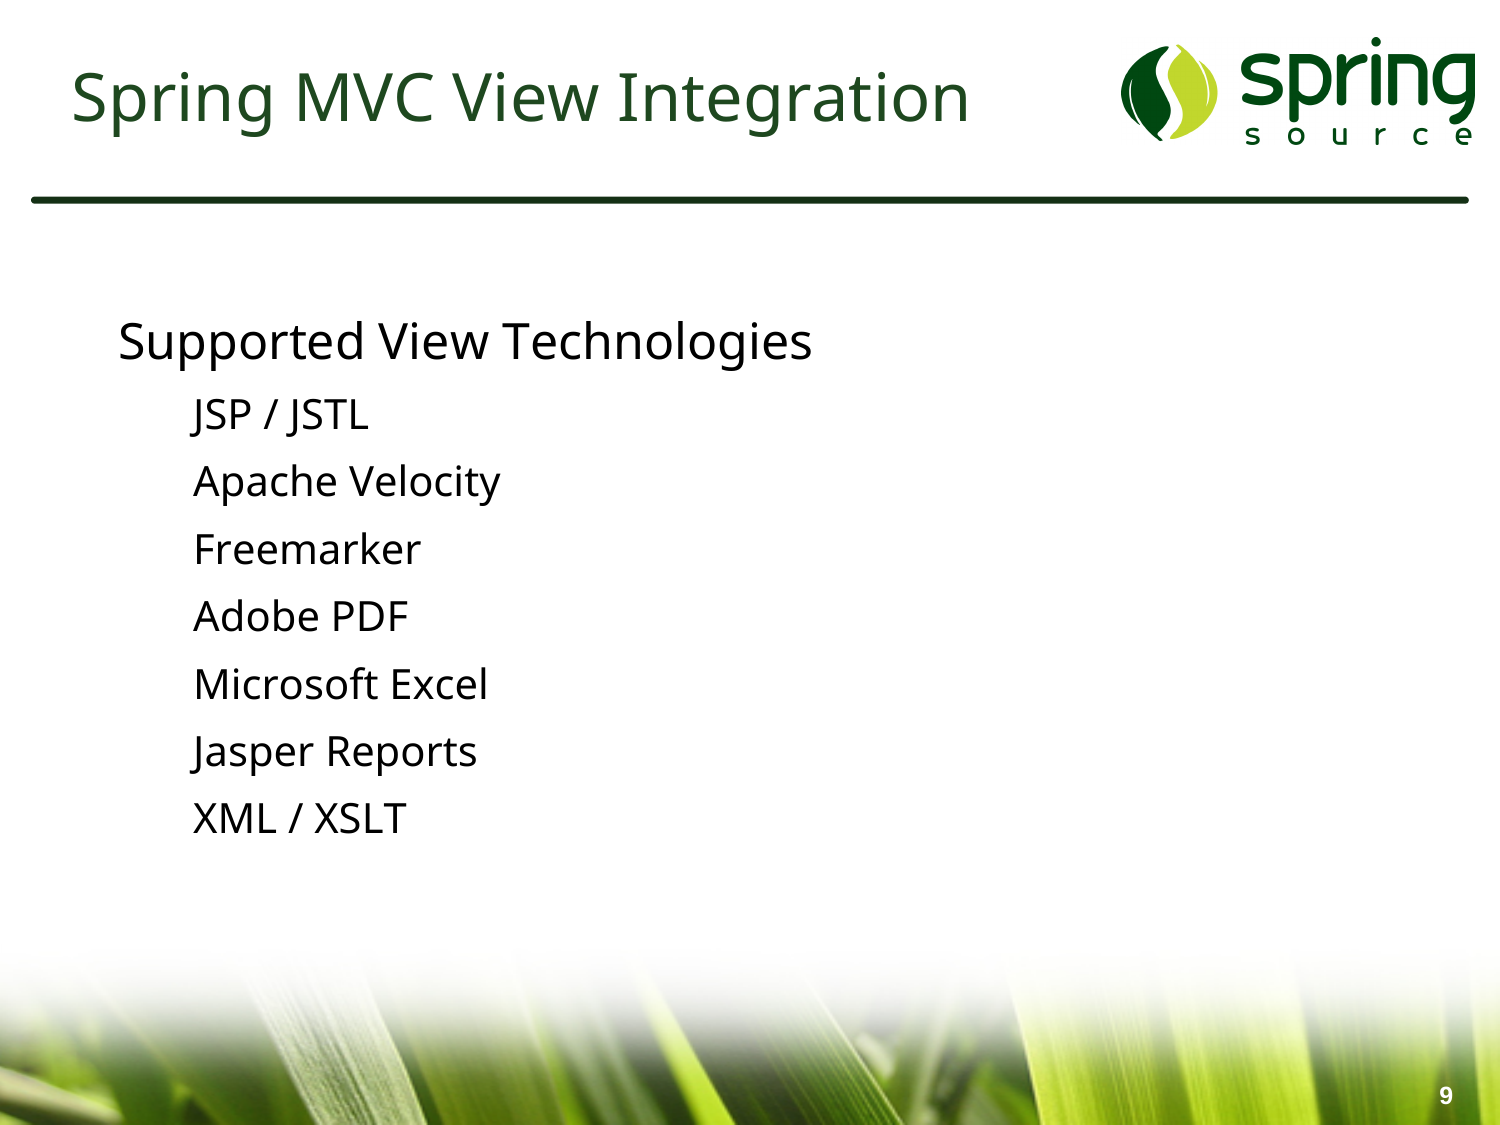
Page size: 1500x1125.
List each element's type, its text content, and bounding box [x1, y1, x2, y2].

picture [1121, 37, 1475, 145]
list Supported View Technologies JSP / JSTL Apache Velocity Freemarker Adobe PDF Microsoft Excel Jasper Reports XML / XSLT [103, 298, 1394, 962]
picture [0, 944, 1500, 1125]
title Spring MVC View Integration [56, 42, 1089, 206]
